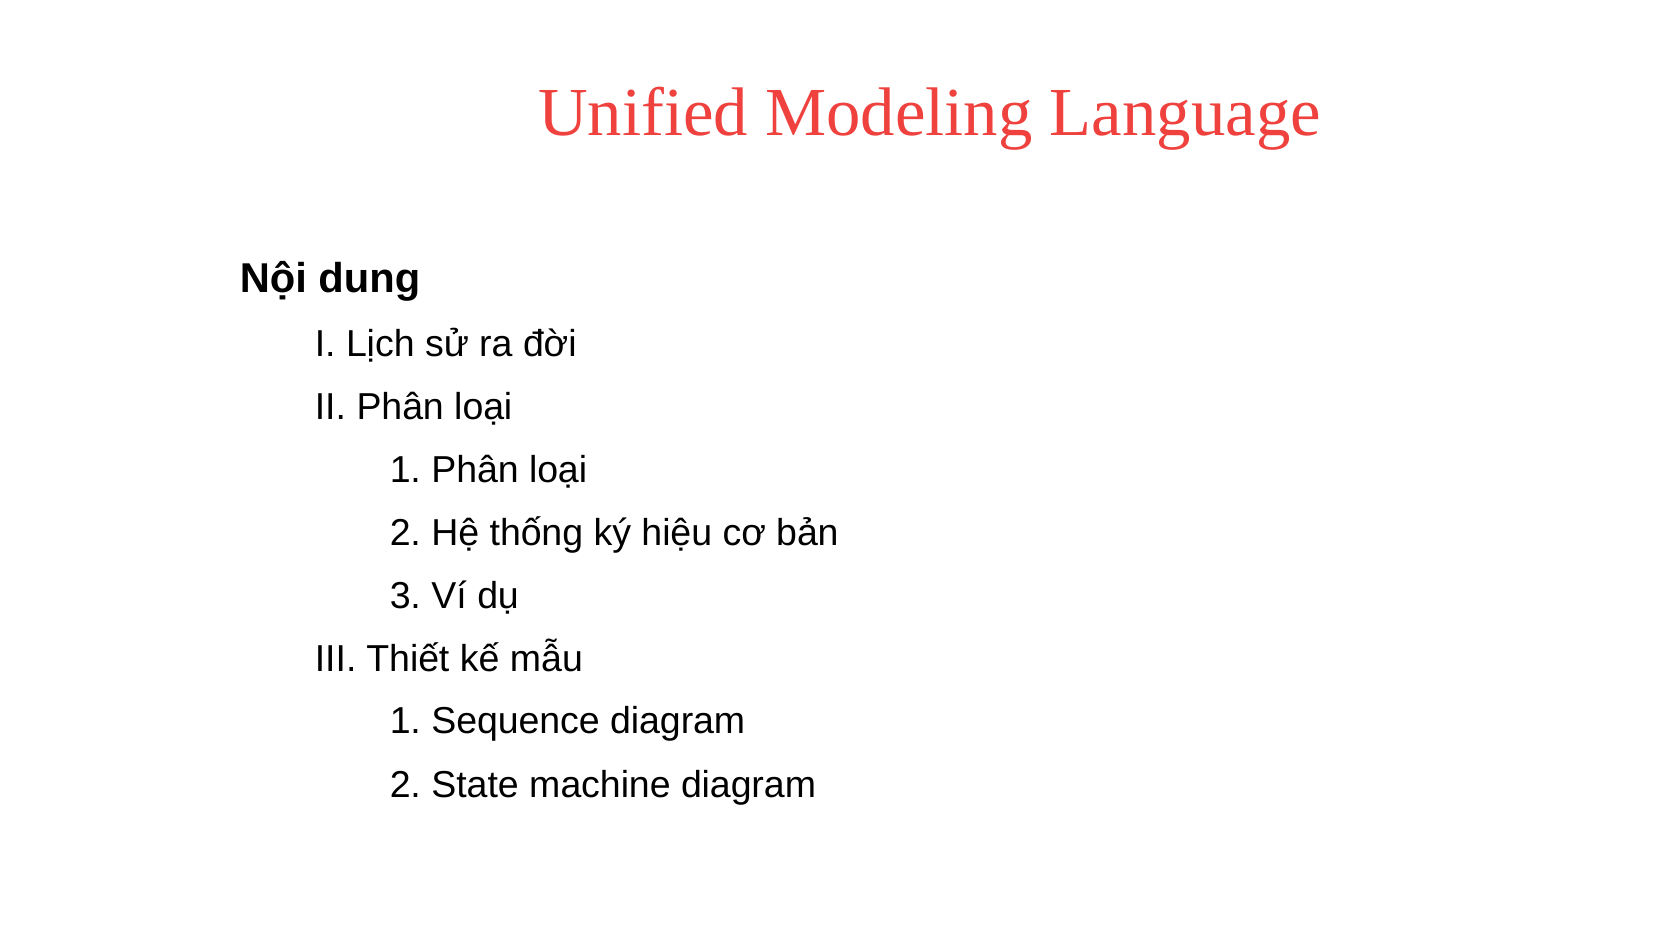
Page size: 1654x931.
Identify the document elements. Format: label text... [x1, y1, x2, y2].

text_box Nội dung I. Lịch sử ra đời II. Phân loại 1. Phân loại 2. Hệ thống ký hiệu cơ bản 3. Ví dụ III. Thiết kế mẫu 1. Sequence diagram 2. State machine diagram [225, 224, 1621, 918]
title Unified Modeling Language [265, 35, 1595, 189]
